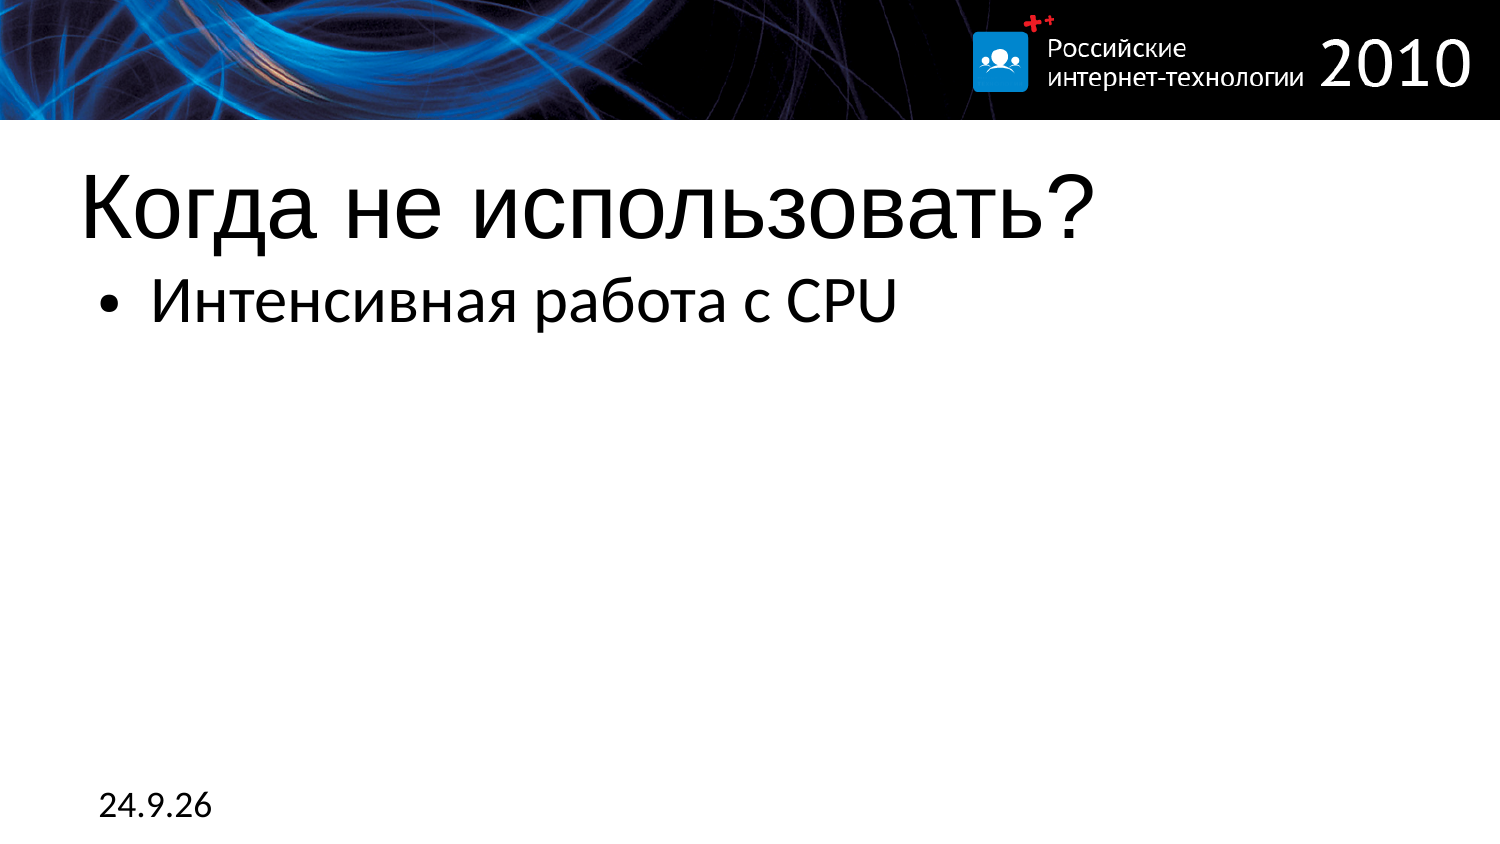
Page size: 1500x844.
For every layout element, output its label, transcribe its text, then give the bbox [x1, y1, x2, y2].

picture [0, 0, 1500, 120]
list Интенсивная работа с CPU [79, 272, 1430, 750]
title Когда не использовать? [79, 155, 1430, 258]
